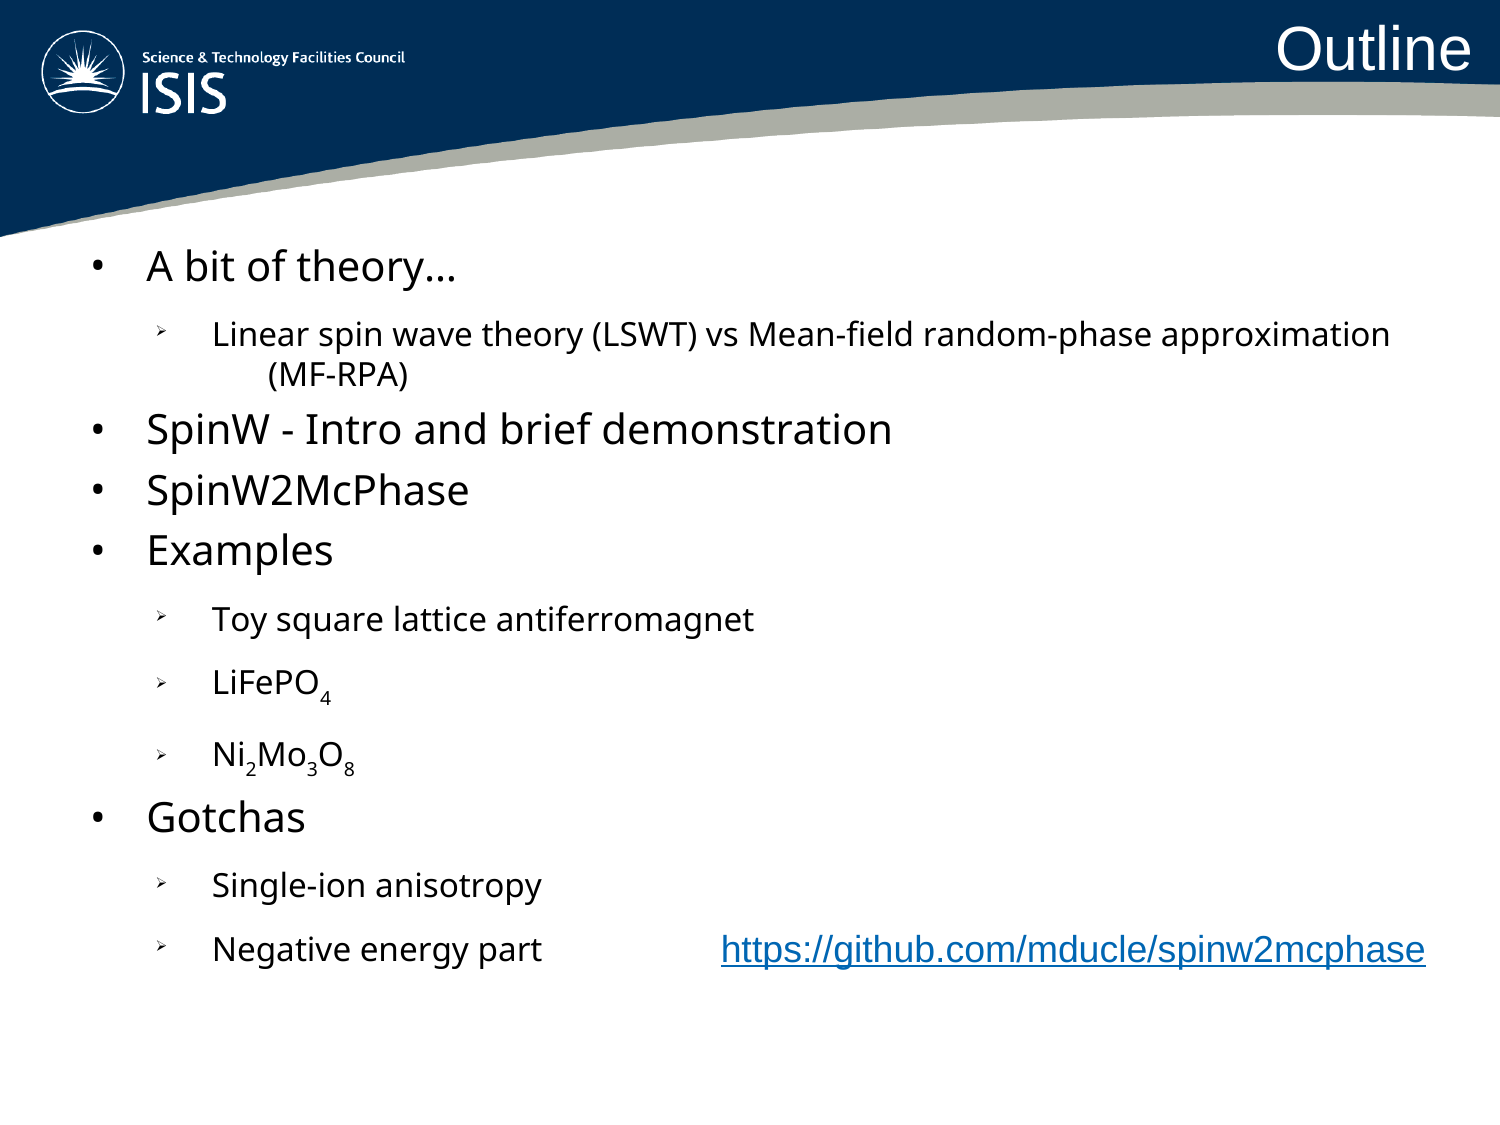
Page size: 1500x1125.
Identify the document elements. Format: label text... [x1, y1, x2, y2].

text_box Outline [460, 6, 1489, 92]
picture [0, 0, 1500, 303]
text_box https://github.com/mducle/spinw2mcphase [706, 921, 1441, 979]
list A bit of theory… Linear spin wave theory (LSWT) vs Mean-field random-phase approximation (MF-RPA) SpinW - Intro and brief demonstration SpinW2McPhase Examples Toy square lattice antiferromagnet LiFePO4 Ni2Mo3O8 Gotchas Single-ion anisotropy Negative energy part [75, 231, 1424, 1090]
